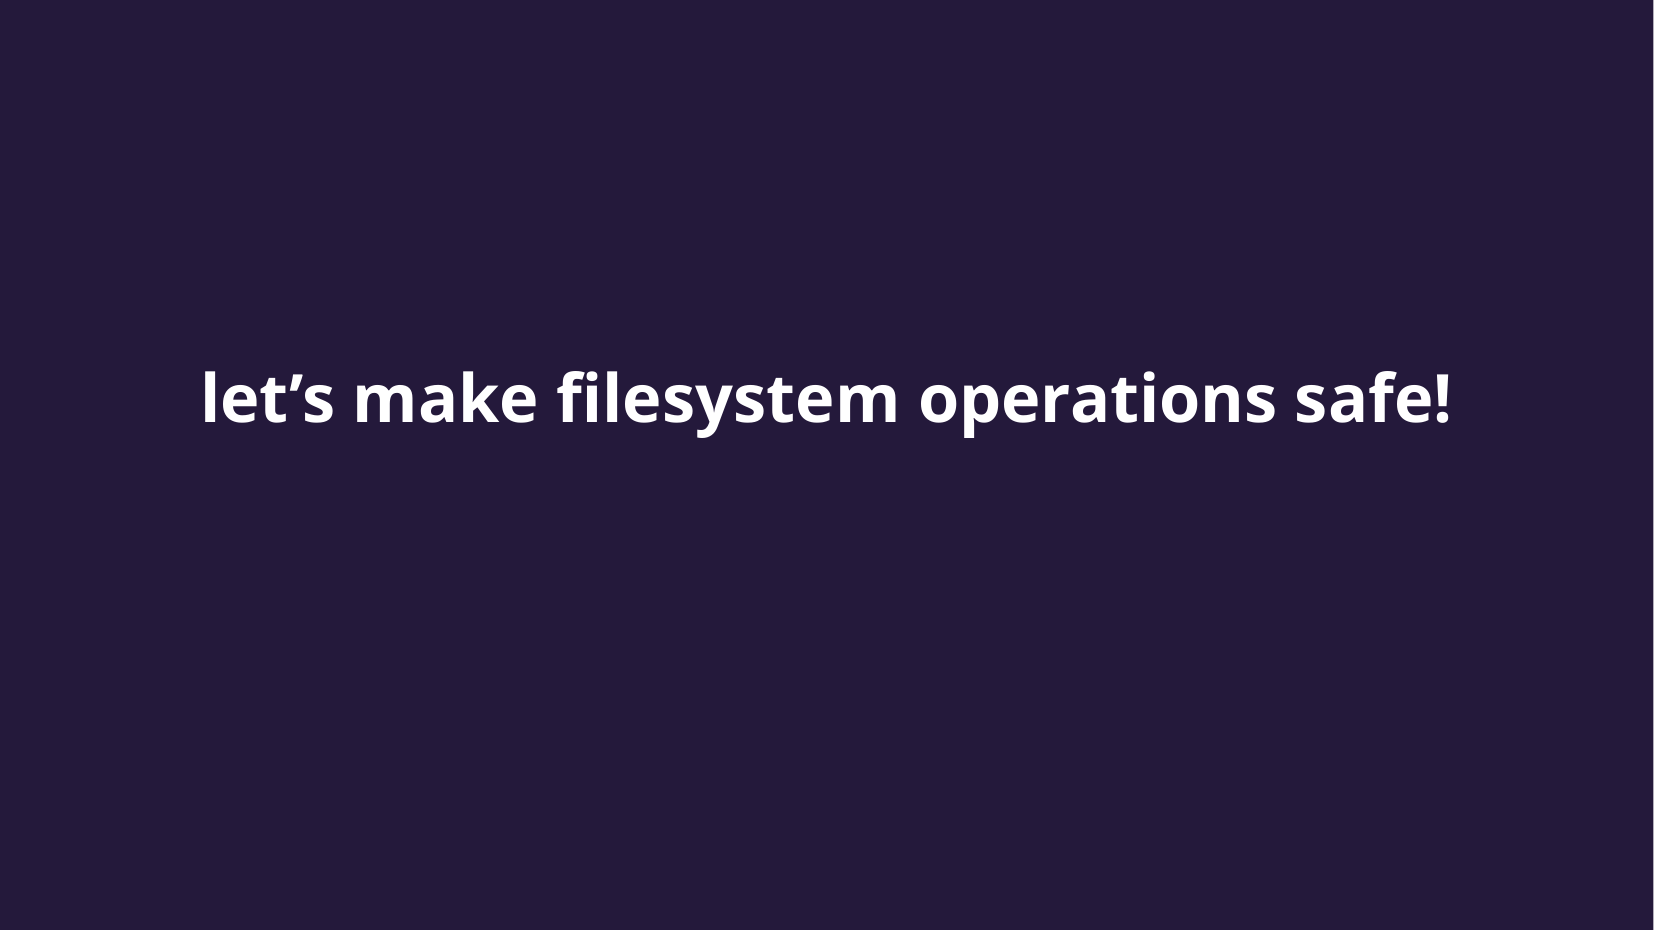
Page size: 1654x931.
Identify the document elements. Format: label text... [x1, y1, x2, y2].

subtitle let’s make filesystem operations safe! [82, 37, 1571, 757]
